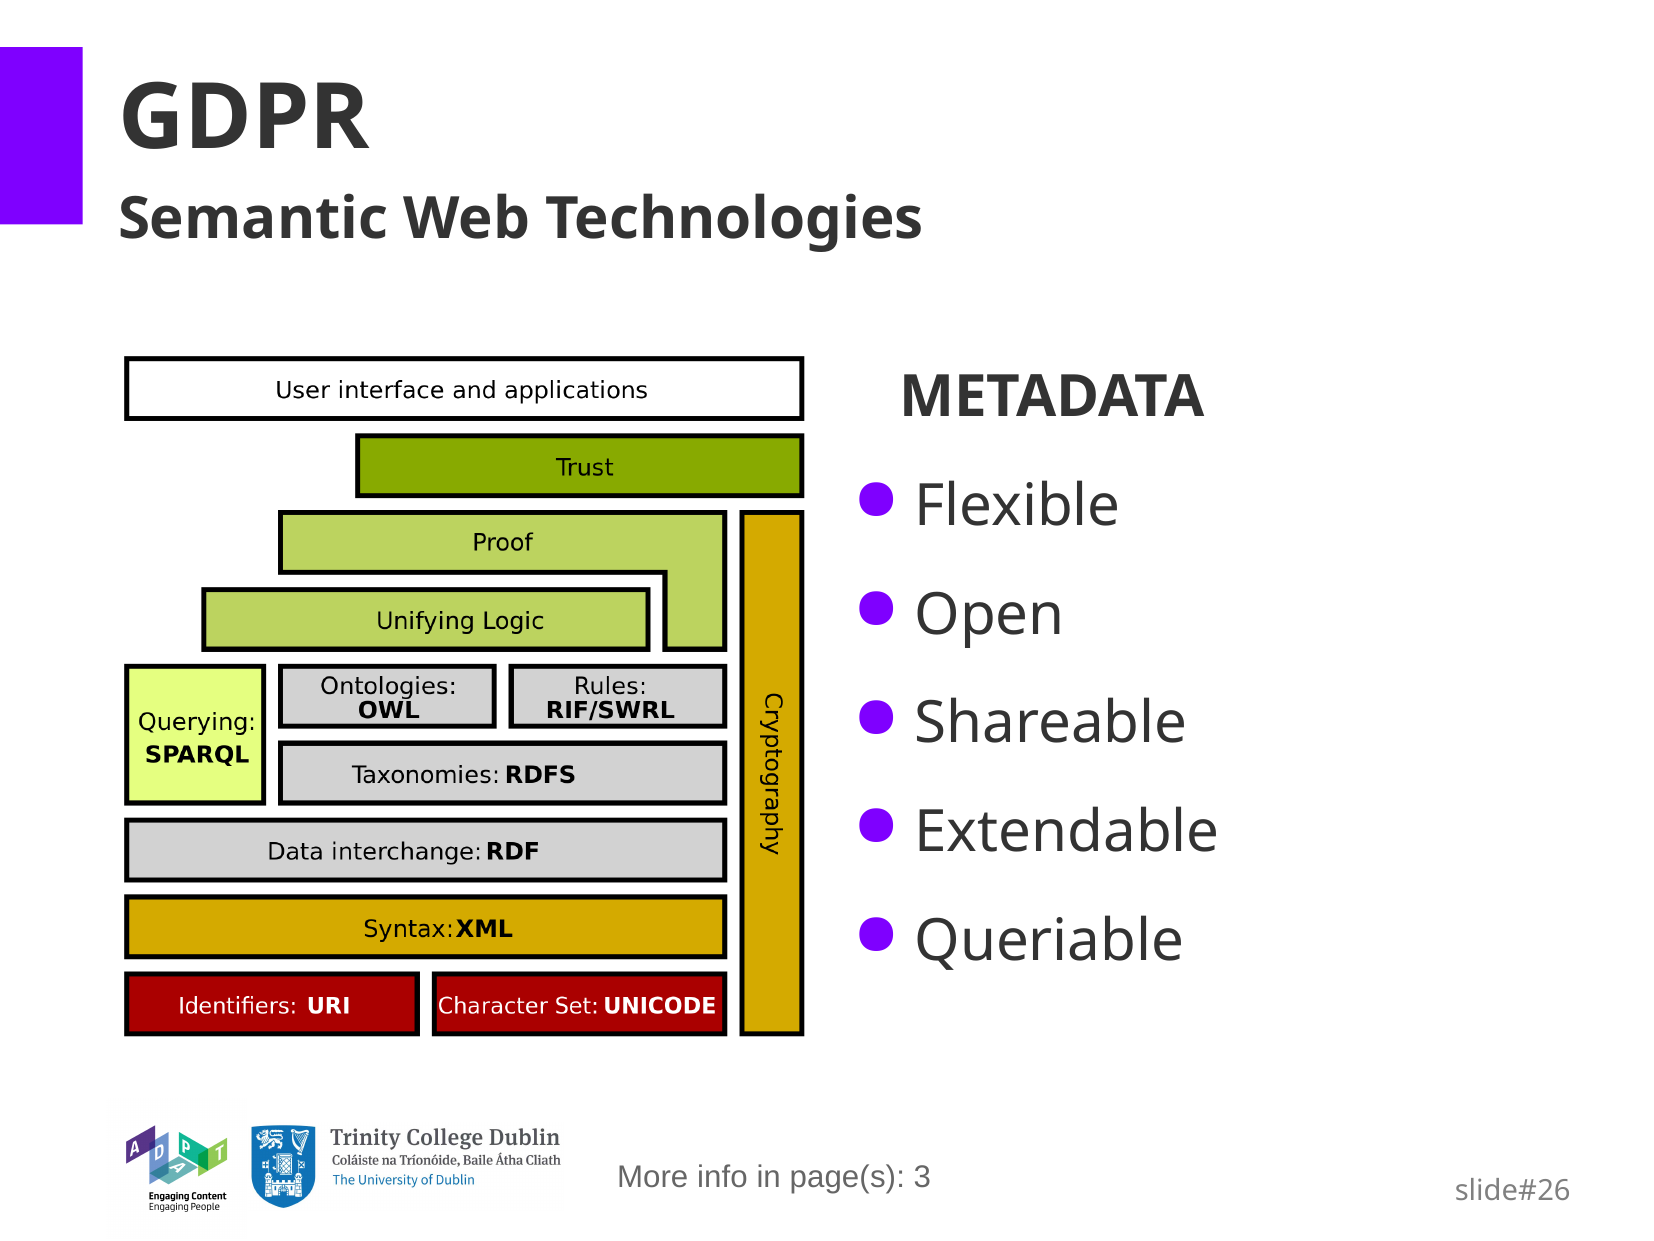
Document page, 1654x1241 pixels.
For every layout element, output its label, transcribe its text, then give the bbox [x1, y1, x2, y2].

picture [248, 1122, 564, 1211]
title GDPR Semantic Web Technologies [118, 49, 1571, 257]
list METADATA Flexible Open Shareable Extendable Queriable [844, 354, 1536, 1074]
text_box More info in page(s): 3 [602, 1151, 1418, 1202]
picture [106, 1098, 247, 1239]
picture [118, 350, 810, 1043]
